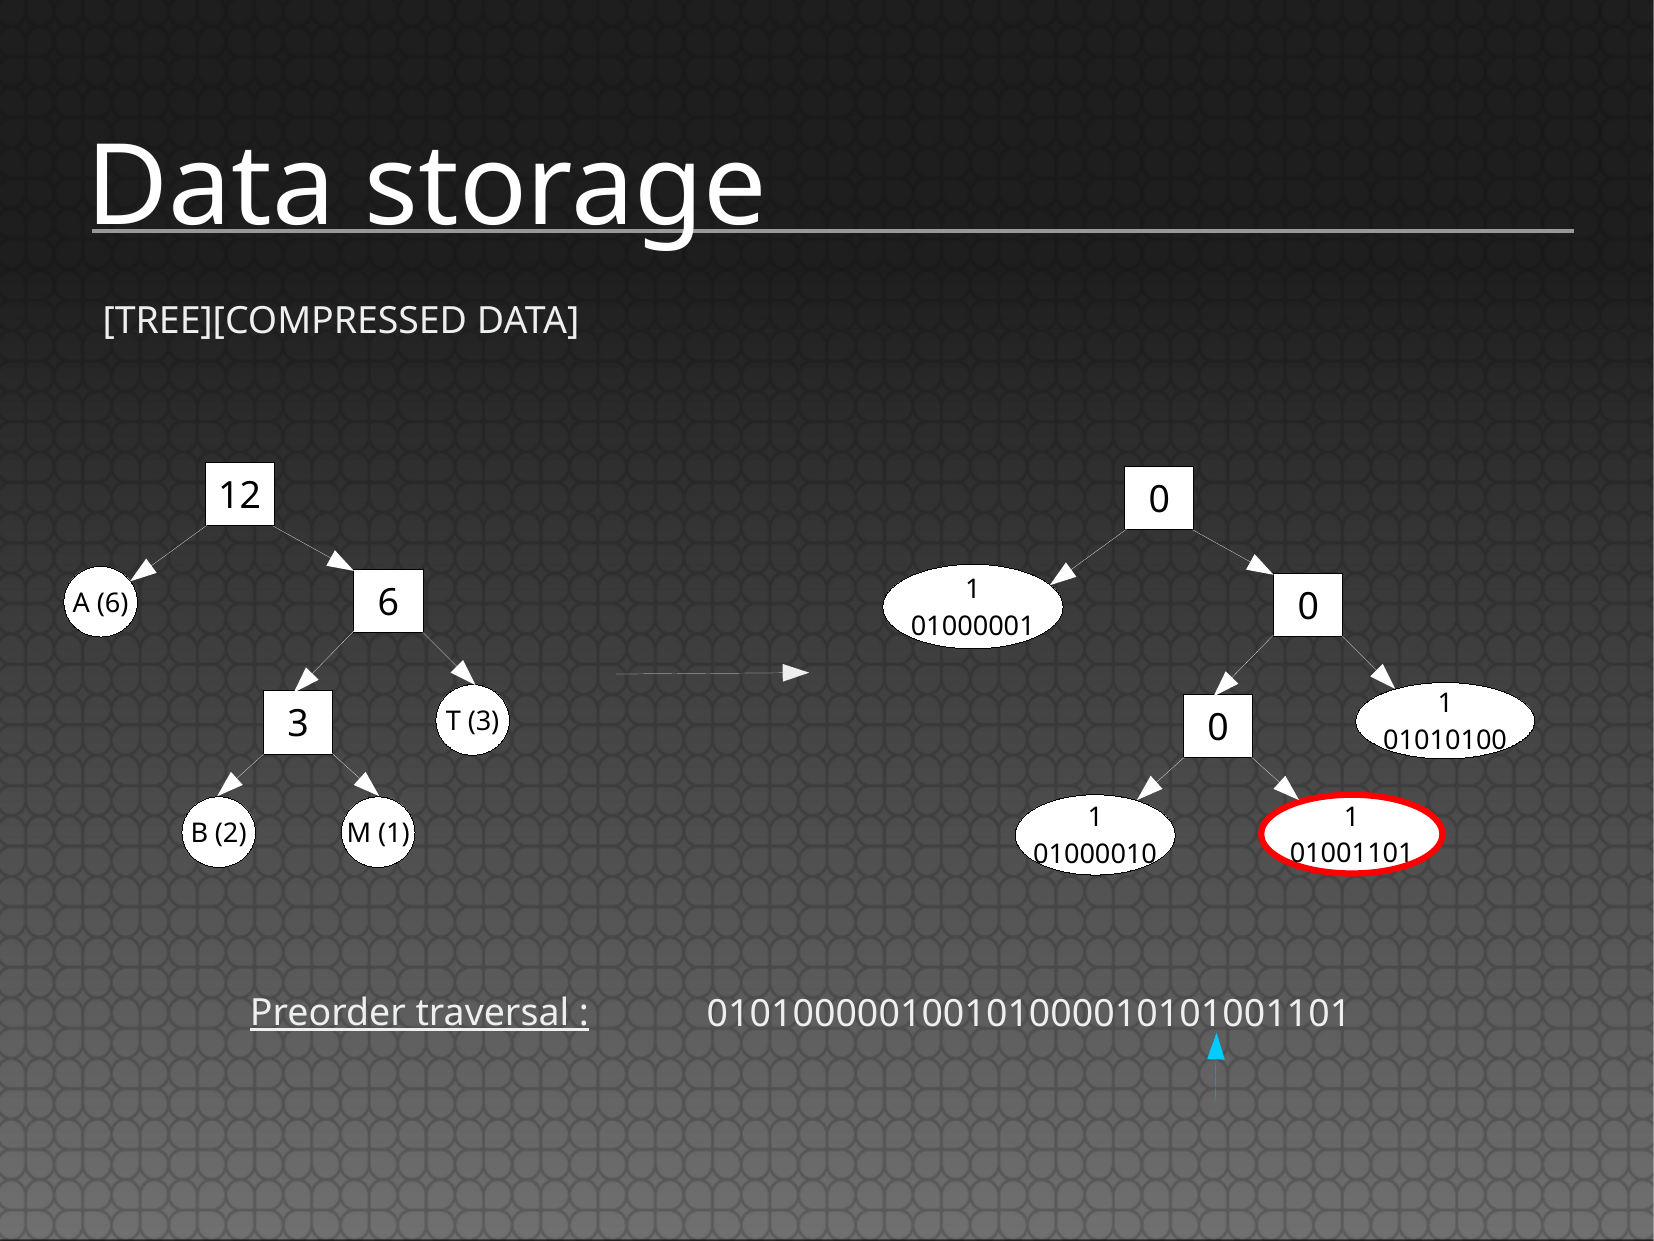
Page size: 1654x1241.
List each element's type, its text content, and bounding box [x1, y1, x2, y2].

text_box 3 [263, 690, 333, 755]
text_box 6 [353, 569, 424, 633]
text_box 0 [1183, 694, 1253, 758]
text_box B (2) [181, 796, 256, 868]
text_box 1 01000010 [1015, 794, 1176, 876]
text_box 12 [205, 462, 275, 526]
title Data storage [86, 112, 1576, 249]
text_box 1 01010100 [1355, 682, 1535, 759]
text_box 0 [1124, 466, 1194, 530]
text_box Preorder traversal : [235, 977, 645, 1037]
picture [0, 0, 1654, 1241]
text_box T (3) [435, 684, 510, 756]
text_box 1 01001101 [1261, 794, 1443, 874]
text_box 1 01000001 [882, 564, 1064, 649]
text_box 0 [1273, 573, 1343, 637]
text_box M (1) [341, 796, 416, 868]
text_box 010100000100101000010101001101 [691, 979, 1434, 1038]
text_box A (6) [63, 566, 138, 638]
text_box [TREE][COMPRESSED DATA] [87, 285, 953, 388]
